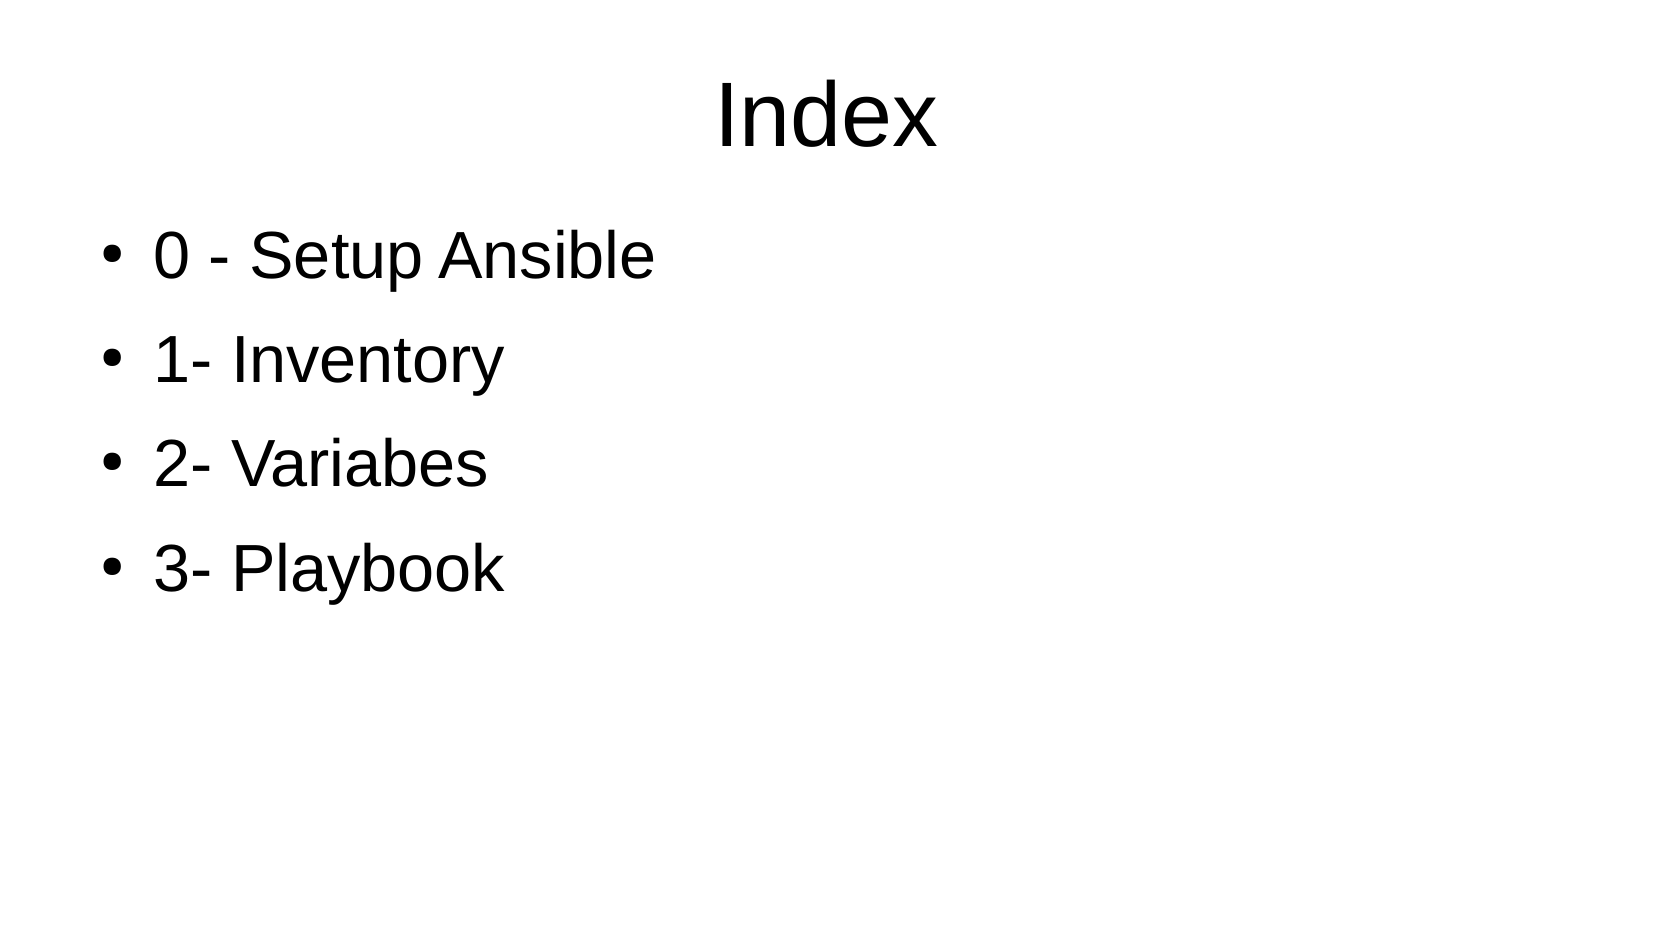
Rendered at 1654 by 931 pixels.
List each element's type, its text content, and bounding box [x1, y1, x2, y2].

list 0 - Setup Ansible 1- Inventory 2- Variabes 3- Playbook [82, 217, 1571, 758]
title Index [82, 37, 1571, 193]
